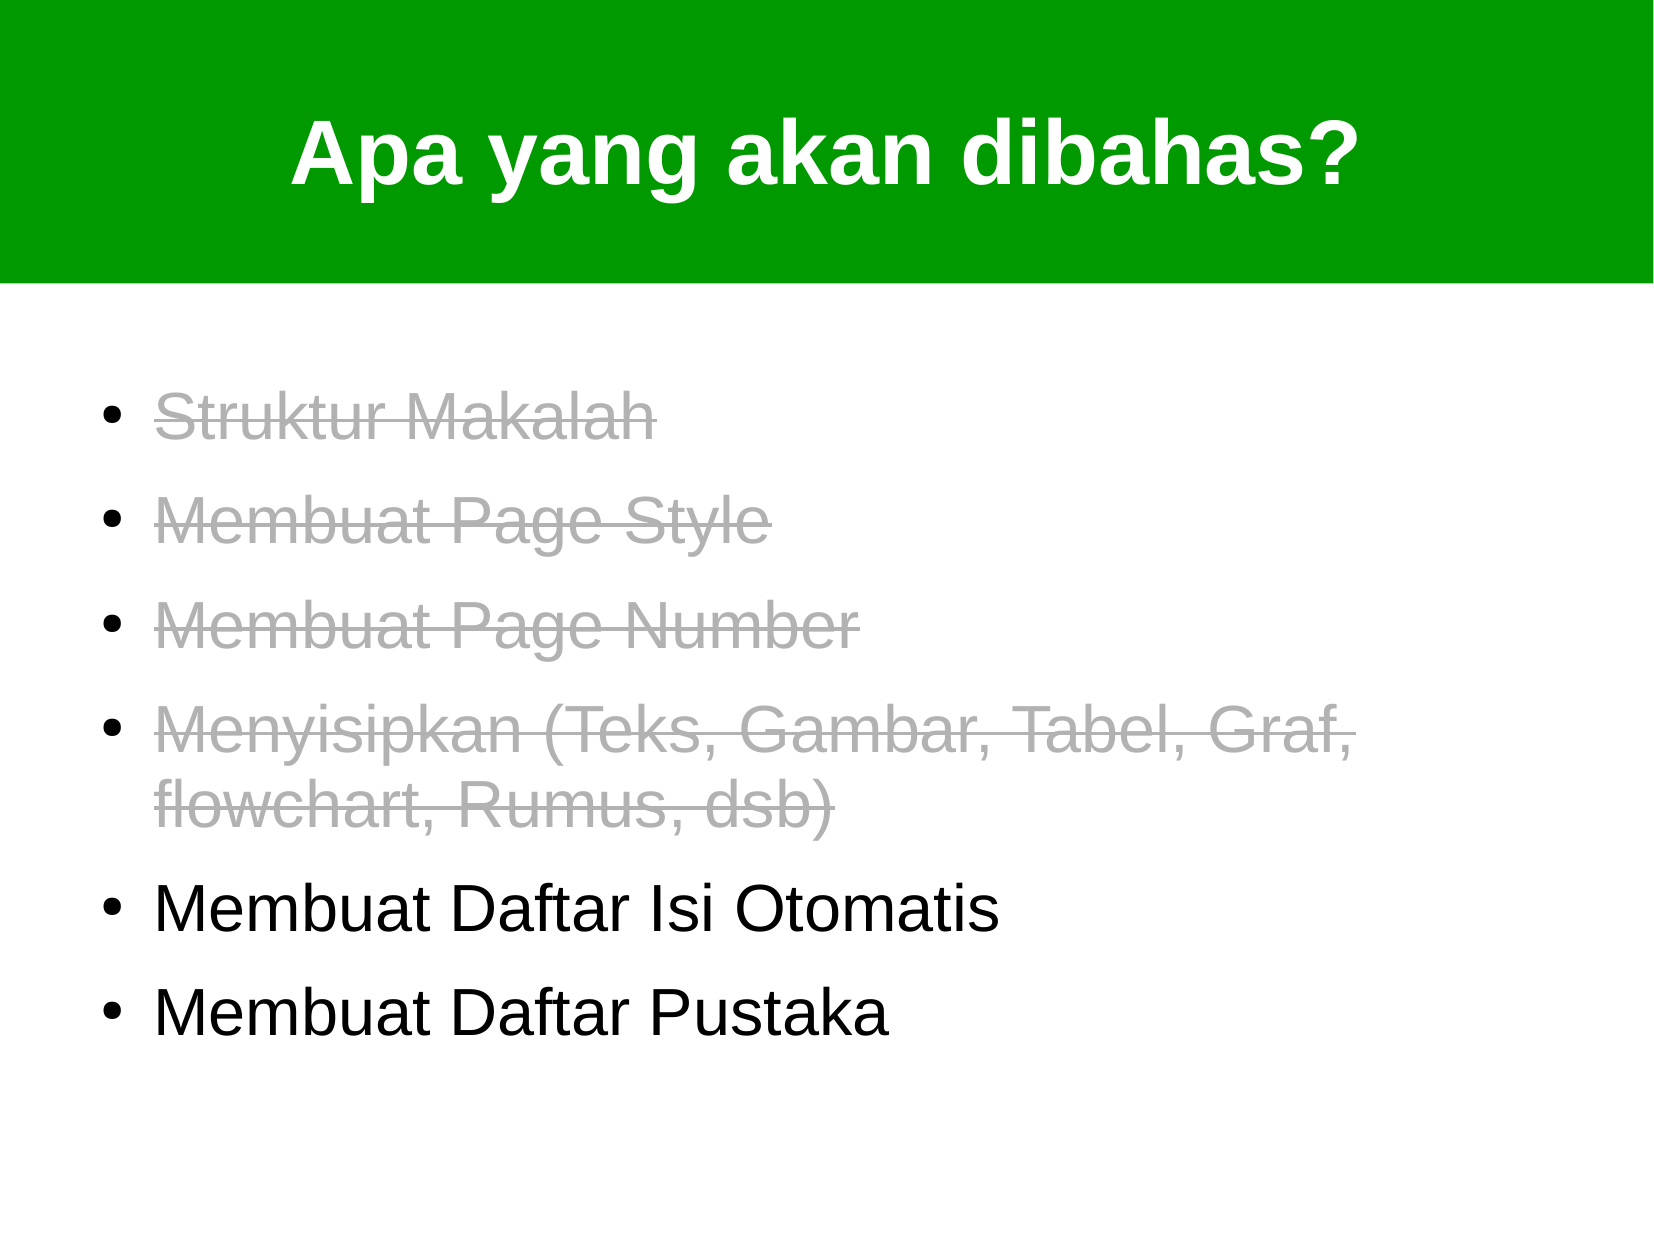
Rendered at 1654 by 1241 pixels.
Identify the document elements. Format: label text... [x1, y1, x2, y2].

title Apa yang akan dibahas? [82, 49, 1571, 257]
list Struktur Makalah Membuat Page Style Membuat Page Number Menyisipkan (Teks, Gambar, Tabel, Graf, flowchart, Rumus, dsb) Membuat Daftar Isi Otomatis Membuat Daftar Pustaka [82, 379, 1571, 1099]
text_box [0, 0, 1654, 284]
